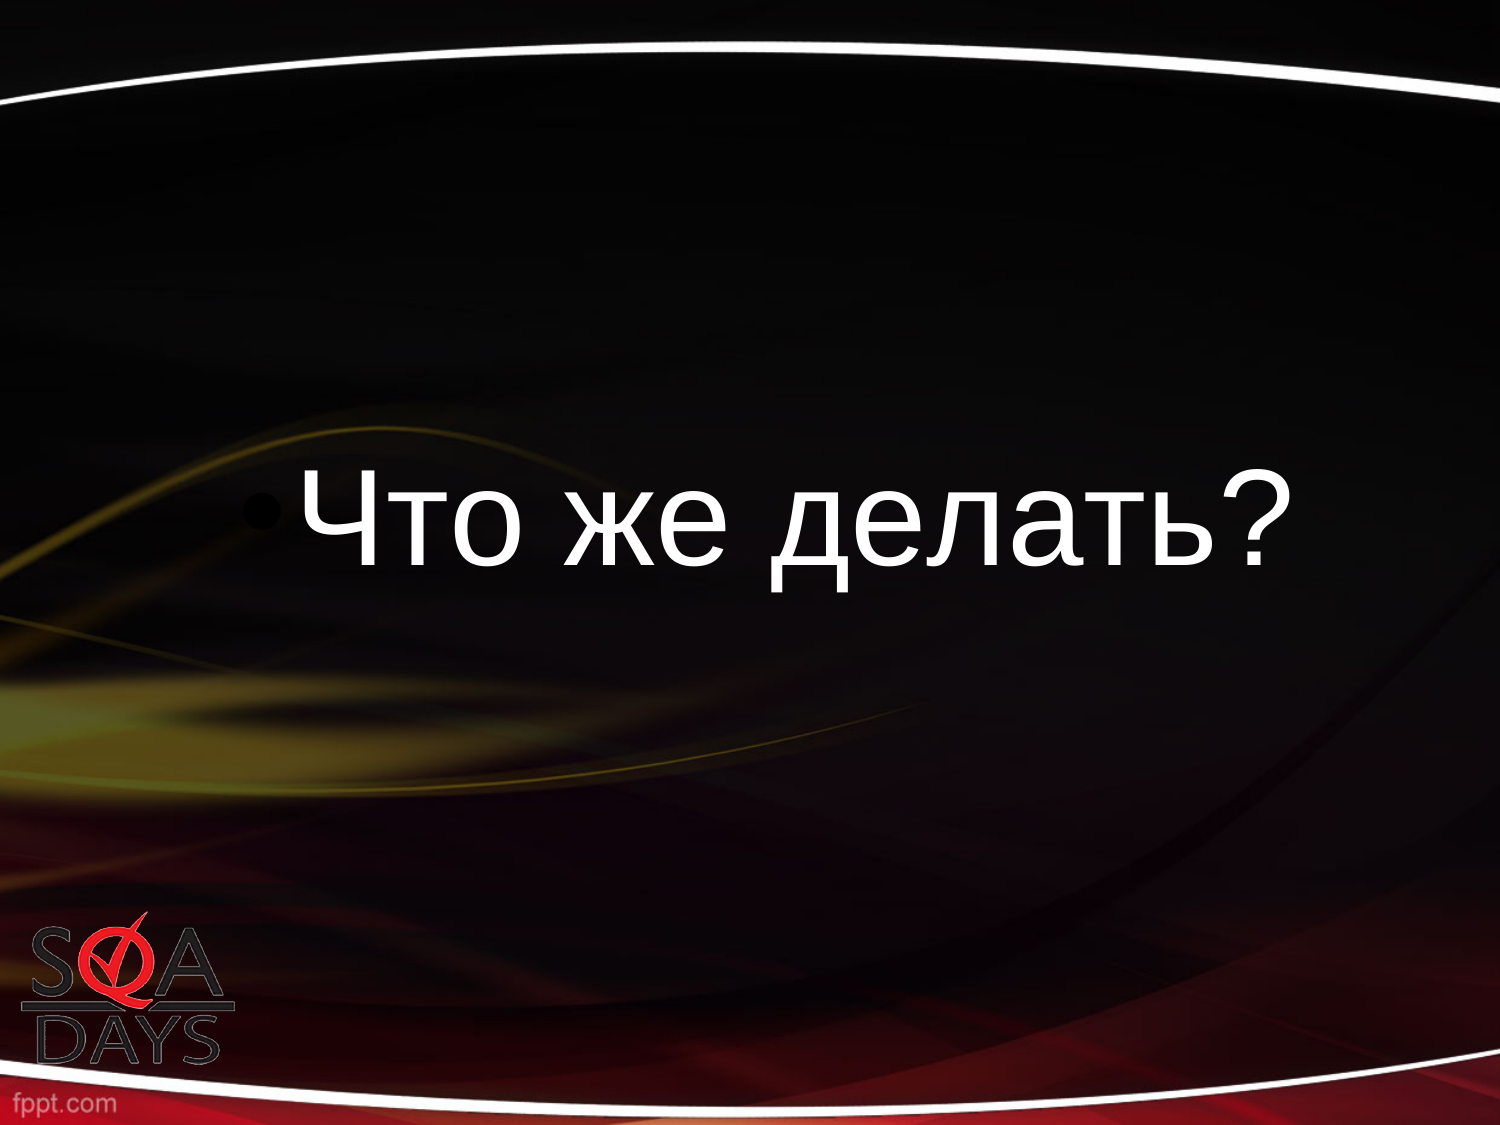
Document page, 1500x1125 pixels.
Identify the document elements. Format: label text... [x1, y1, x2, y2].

list Что же делать? [109, 420, 1426, 601]
picture [0, 0, 1500, 1125]
